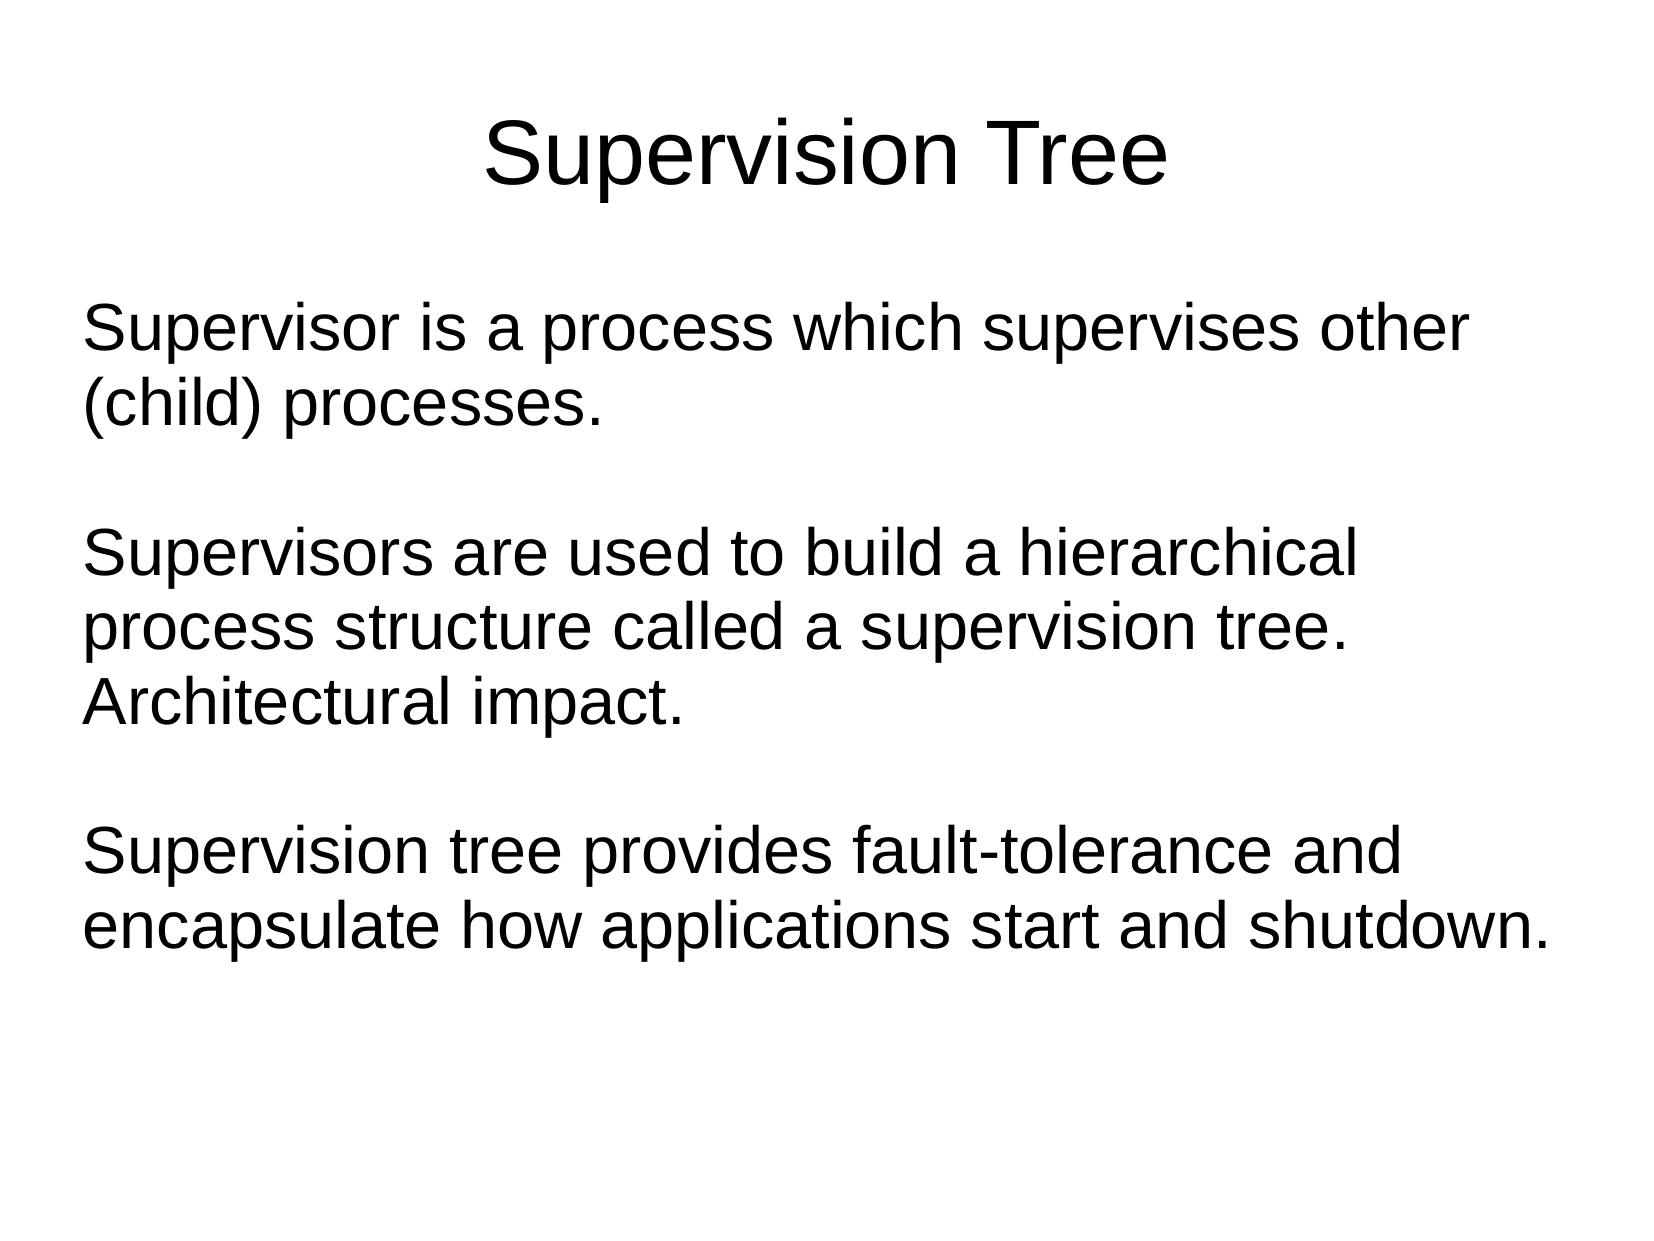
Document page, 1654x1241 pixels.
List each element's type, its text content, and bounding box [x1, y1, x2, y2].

title Supervision Tree [82, 49, 1571, 257]
subtitle Supervisor is a process which supervises other (child) processes. Supervisors are used to build a hierarchical process structure called a supervision tree. Architectural impact. Supervision tree provides fault-tolerance and encapsulate how applications start and shutdown. [82, 290, 1571, 1010]
